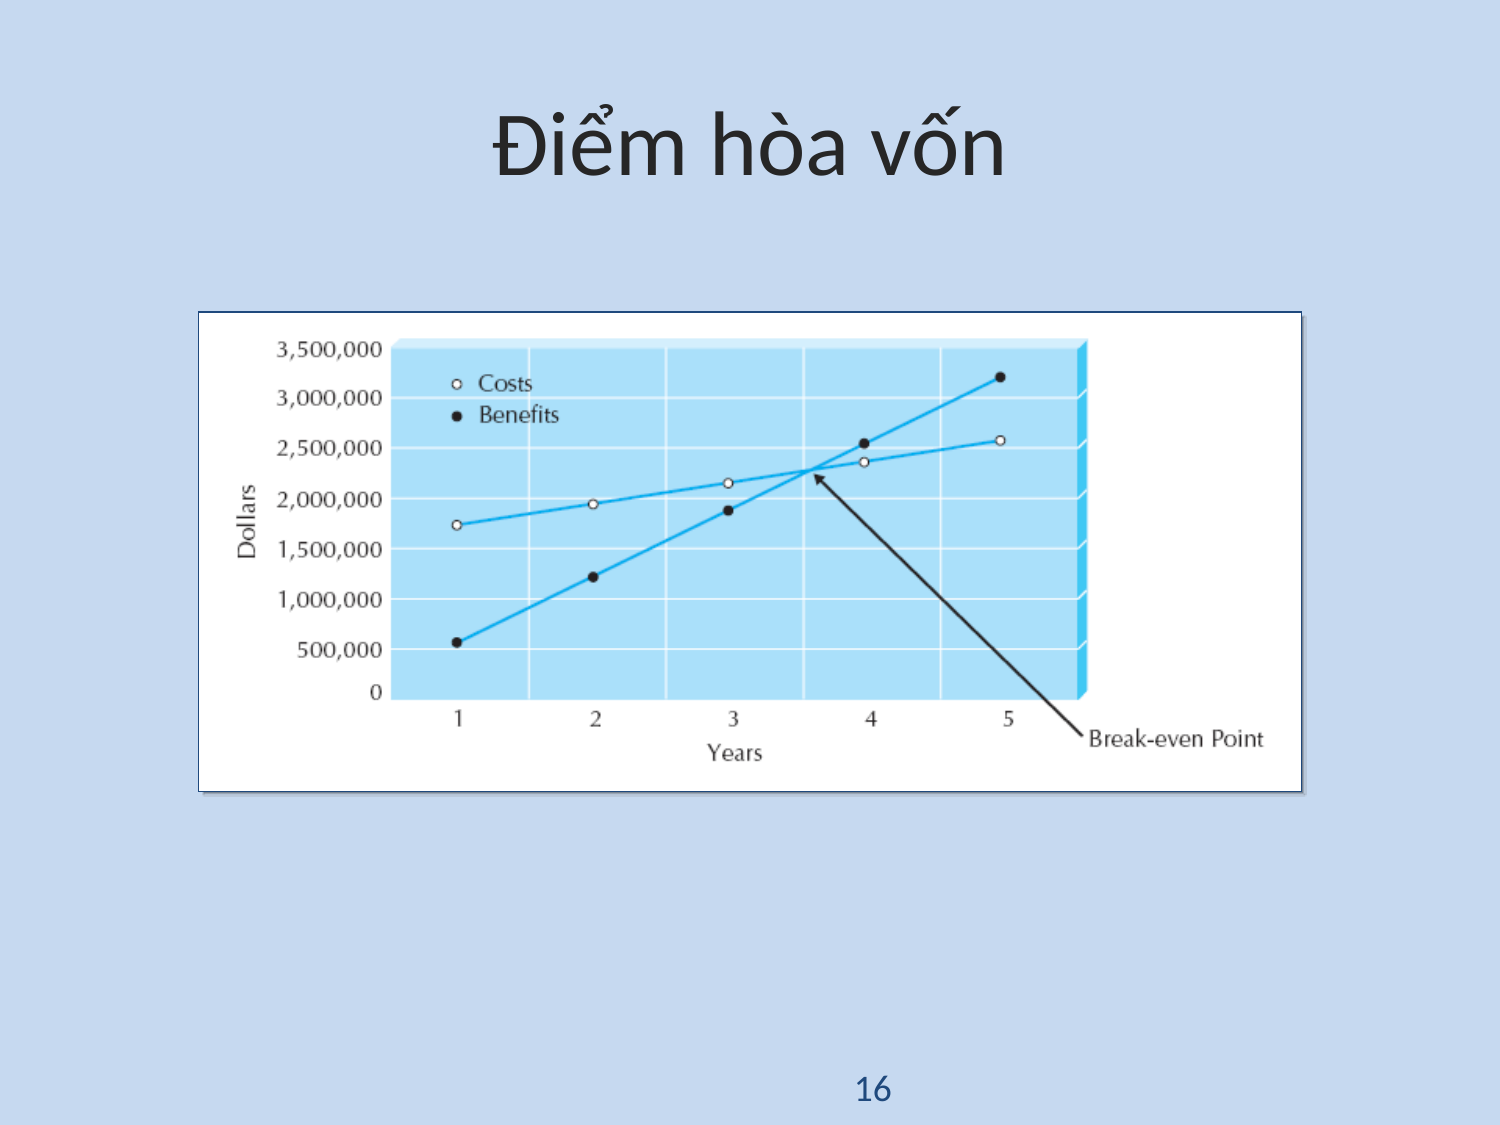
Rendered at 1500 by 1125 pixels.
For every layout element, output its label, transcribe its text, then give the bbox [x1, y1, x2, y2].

picture [199, 312, 1301, 791]
title Điểm hòa vốn [75, 45, 1426, 233]
